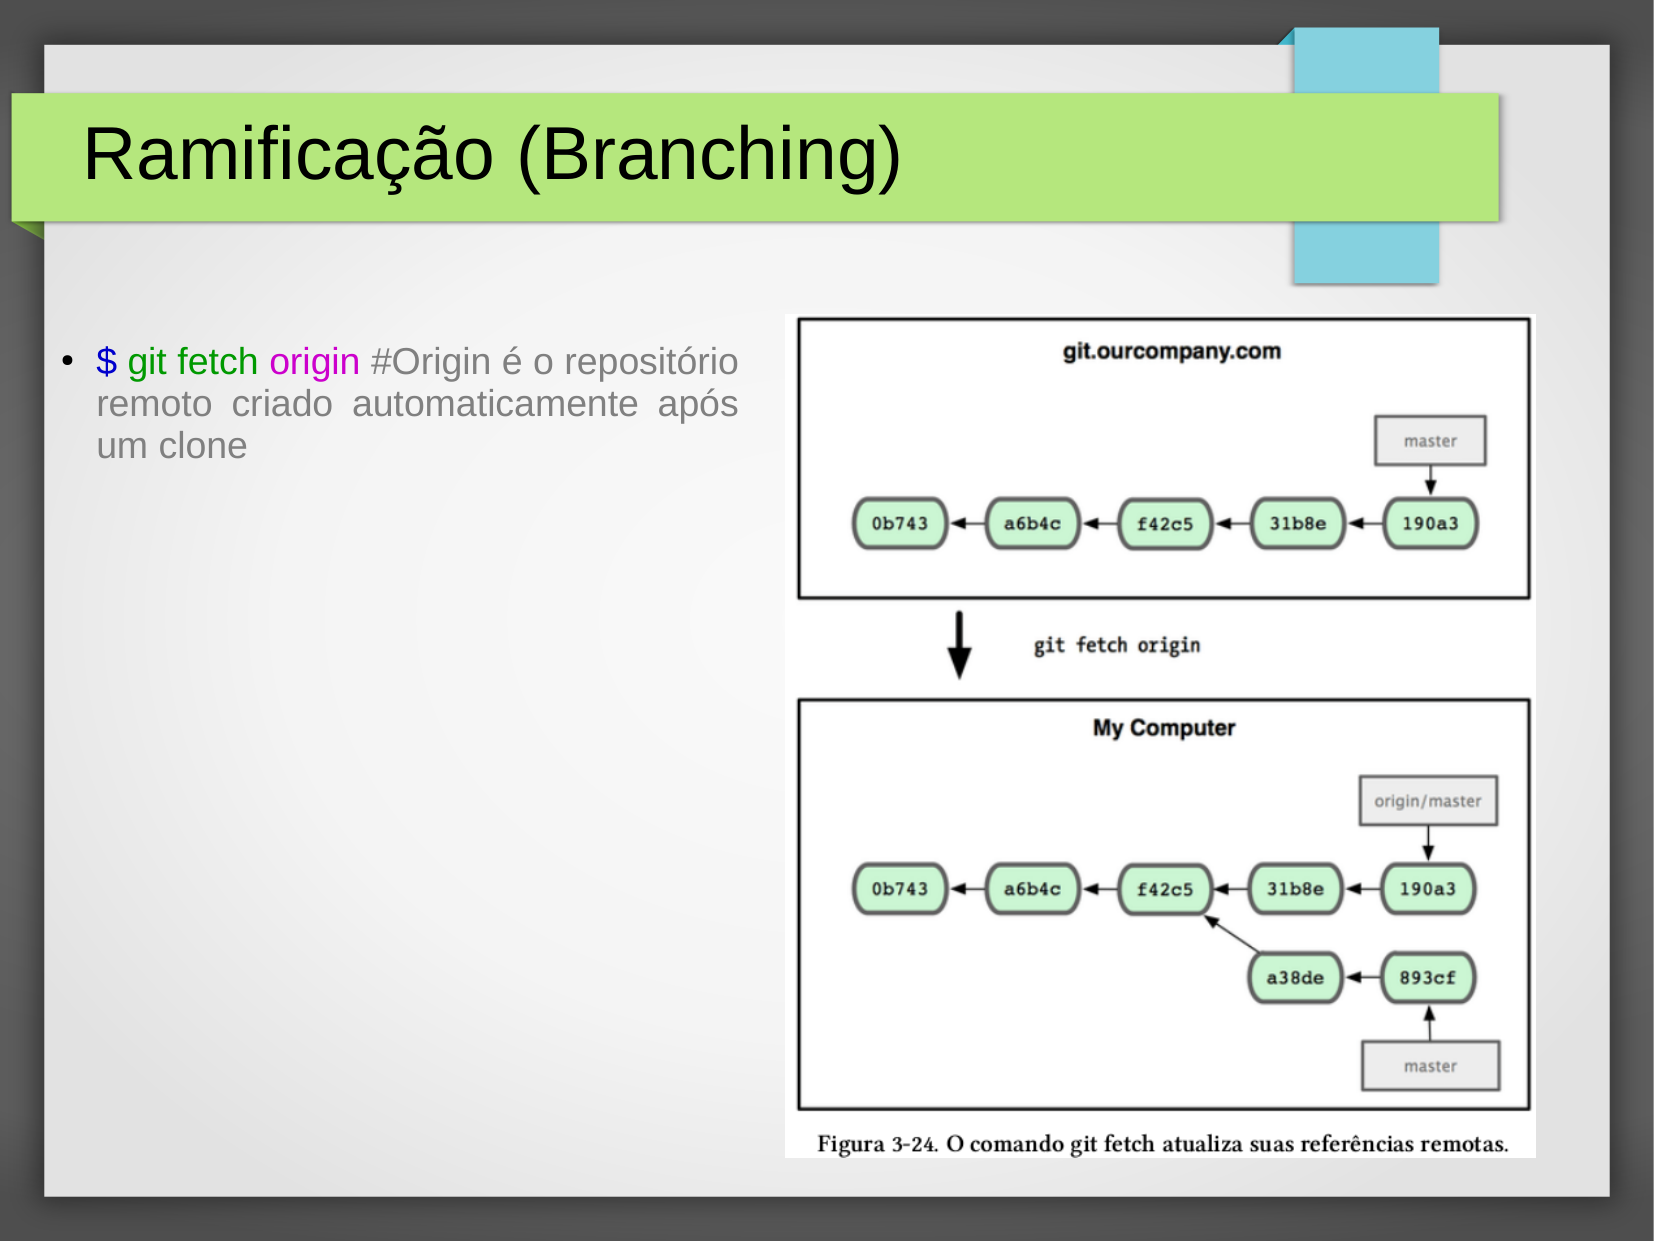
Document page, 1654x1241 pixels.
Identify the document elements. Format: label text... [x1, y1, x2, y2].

title Ramificação (Branching) [82, 94, 1264, 213]
picture [0, 0, 1654, 1241]
text_box $ git fetch origin #Origin é o repositório remoto criado automaticamente após um clone [46, 333, 786, 475]
